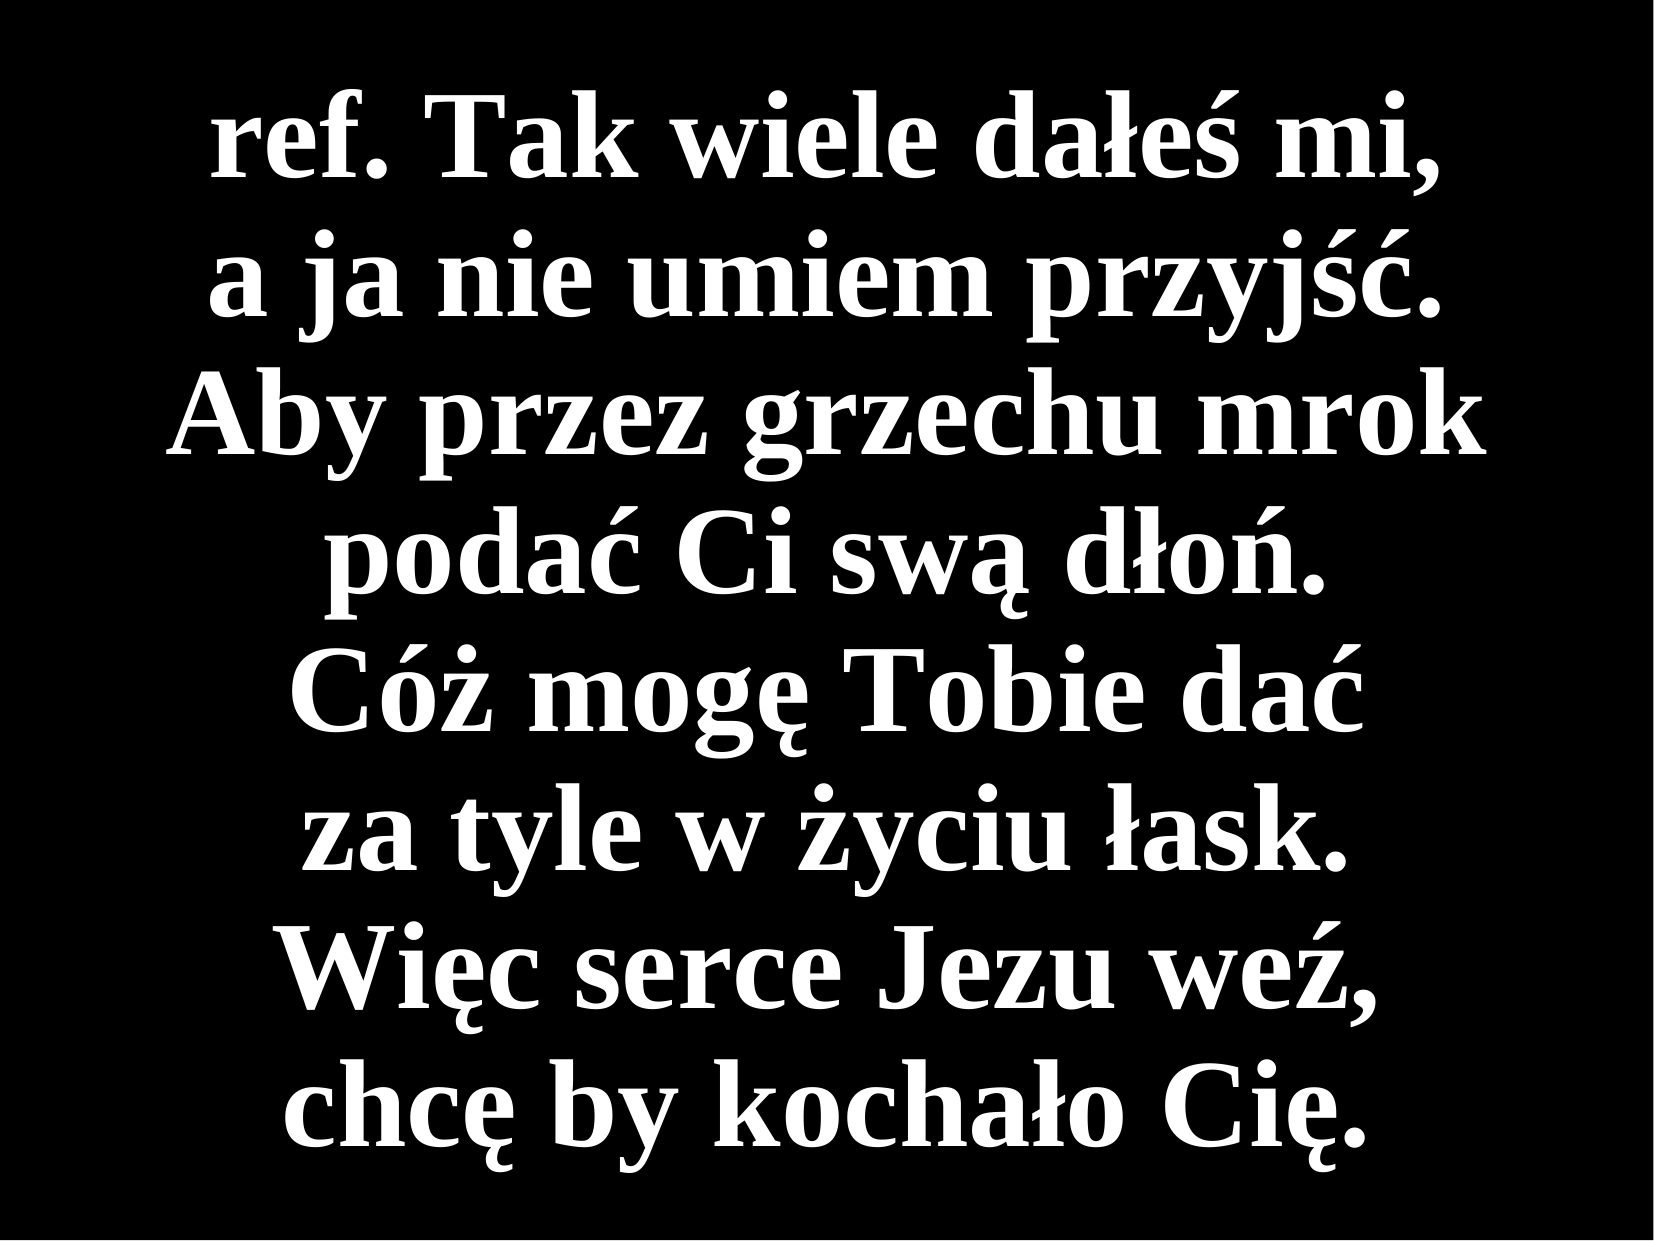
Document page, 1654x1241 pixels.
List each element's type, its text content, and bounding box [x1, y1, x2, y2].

title ref. Tak wiele dałeś mi, a ja nie umiem przyjść. Aby przez grzechu mrok podać Ci swą dłoń. Cóż mogę Tobie dać za tyle w życiu łask. Więc serce Jezu weź, chcę by kochało Cię. [0, 0, 1654, 1241]
